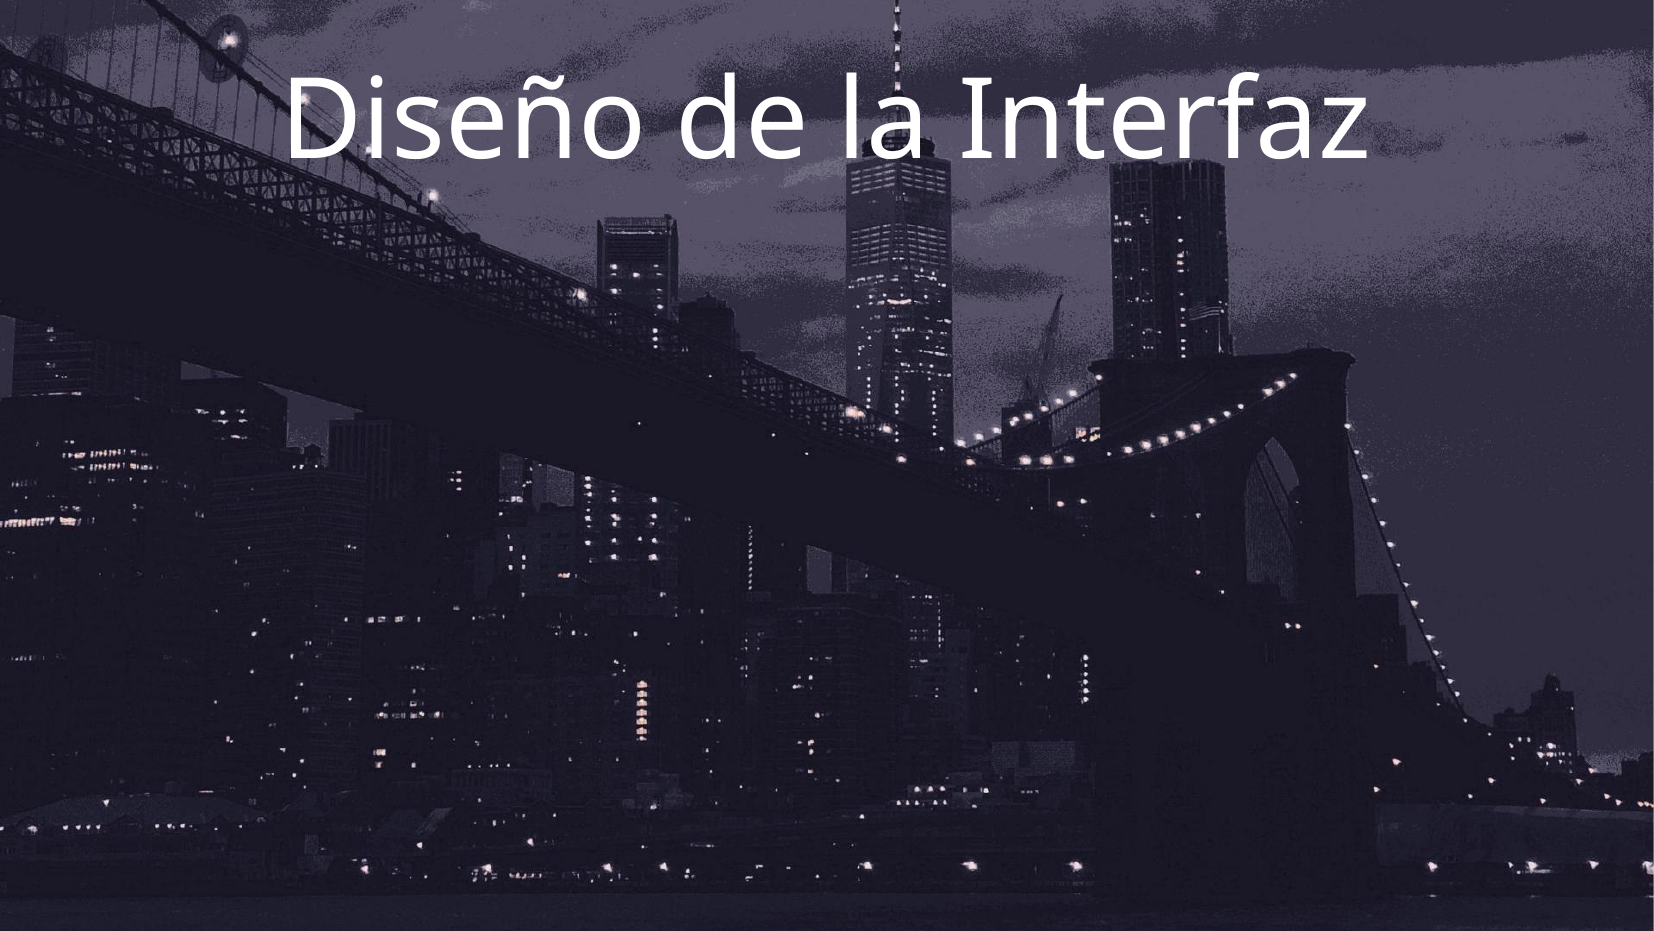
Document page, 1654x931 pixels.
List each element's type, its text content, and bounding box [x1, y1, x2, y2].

title Diseño de la Interfaz [82, 37, 1571, 193]
picture [0, 0, 1654, 931]
